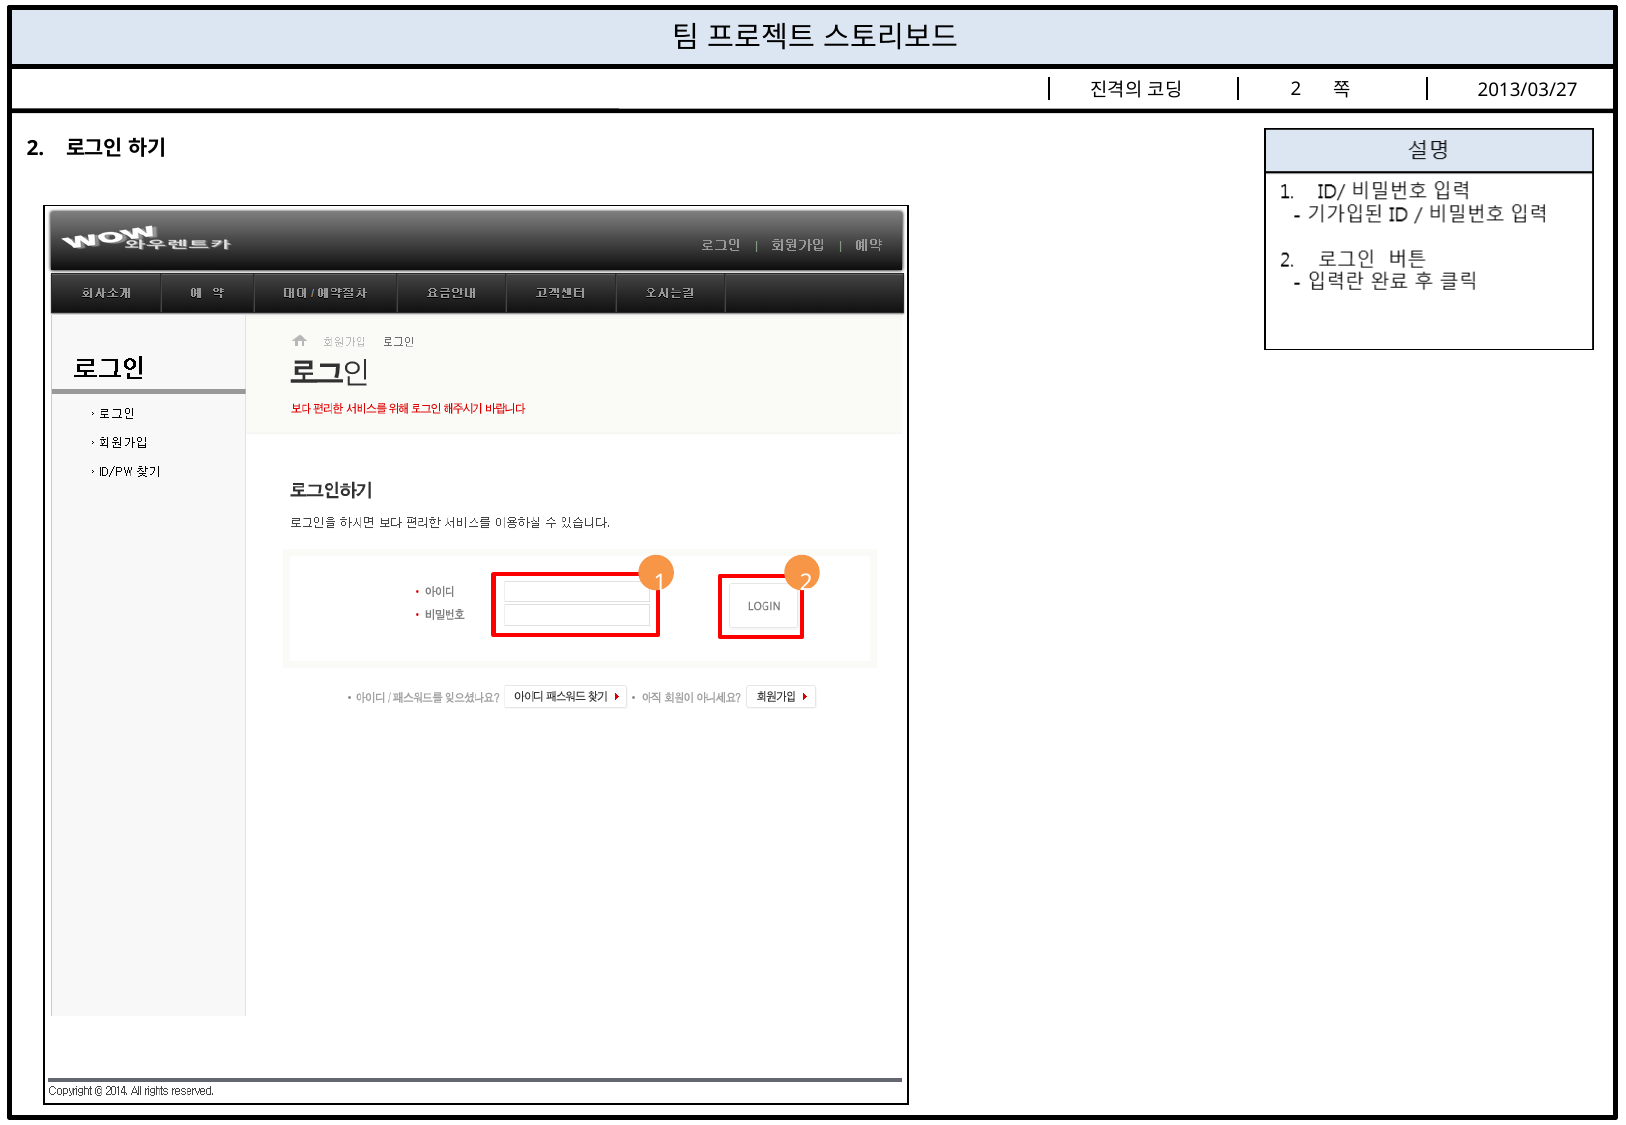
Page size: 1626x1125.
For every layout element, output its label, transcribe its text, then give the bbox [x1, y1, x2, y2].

picture [1264, 128, 1594, 350]
text_box 2 [784, 554, 820, 591]
text_box <숫자> [1275, 68, 1346, 109]
text_box 1 [638, 554, 674, 591]
text_box 팀 프로젝트 스토리보드 [15, 11, 1616, 62]
picture [44, 206, 908, 1104]
text_box 2013/03/27 [1462, 70, 1590, 108]
text_box 2. 로그인 하기 [11, 114, 1356, 167]
text_box 진격의 코딩 [1075, 70, 1207, 108]
